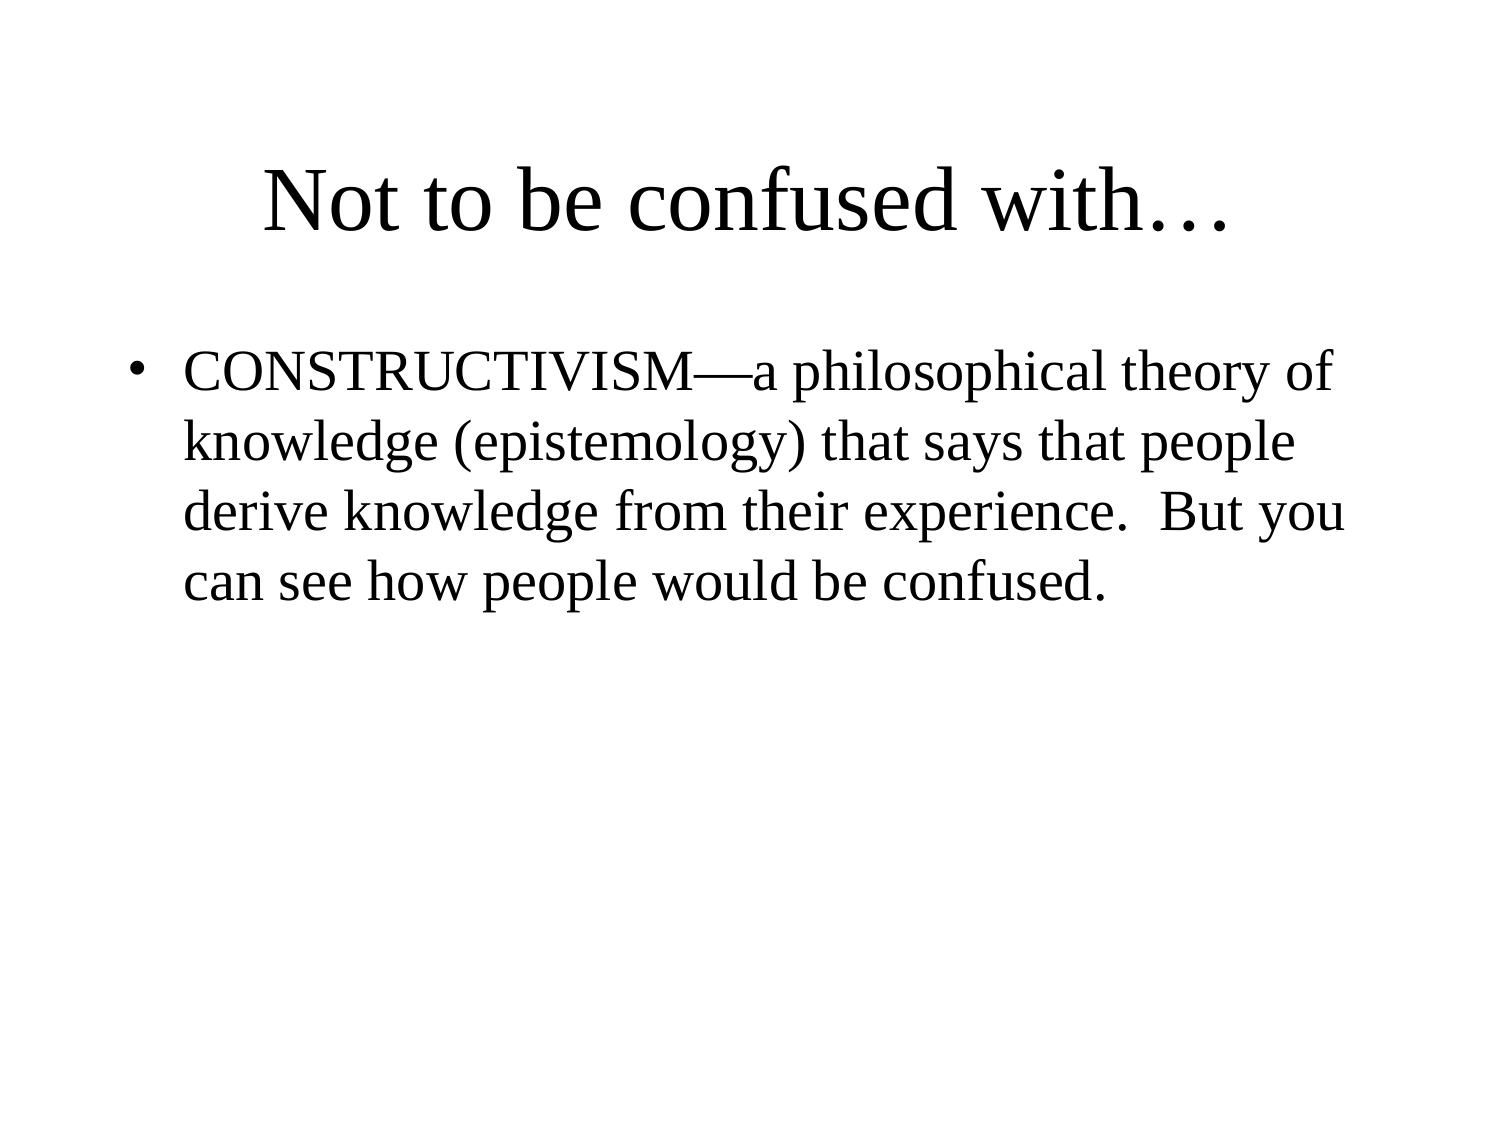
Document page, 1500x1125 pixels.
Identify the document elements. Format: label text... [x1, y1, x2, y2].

title Not to be confused with… [112, 99, 1388, 288]
list CONSTRUCTIVISM—a philosophical theory of knowledge (epistemology) that says that people derive knowledge from their experience. But you can see how people would be confused. [112, 324, 1388, 1000]
